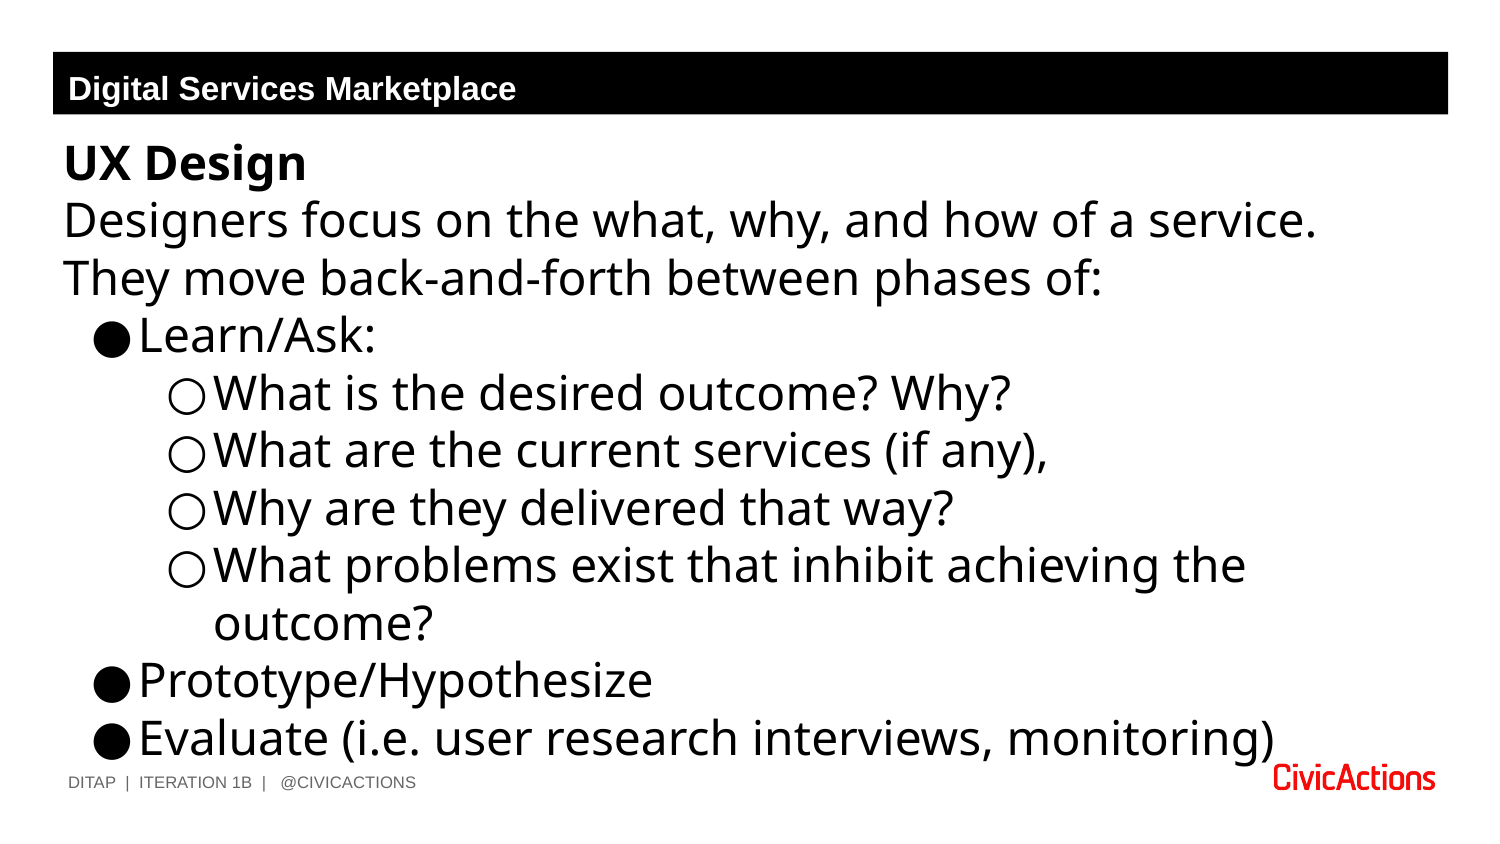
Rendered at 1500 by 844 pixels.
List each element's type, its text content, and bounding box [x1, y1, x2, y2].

text_box Digital Services Marketplace [53, 51, 1449, 115]
text_box UX Design Designers focus on the what, why, and how of a service. They move back-and-forth between phases of: Learn/Ask: What is the desired outcome? Why? What are the current services (if any), Why are they delivered that way? What problems exist that inhibit achieving the outcome? Prototype/Hypothesize Evaluate (i.e. user research interviews, monitoring) [53, 122, 1449, 716]
picture [1271, 758, 1438, 795]
